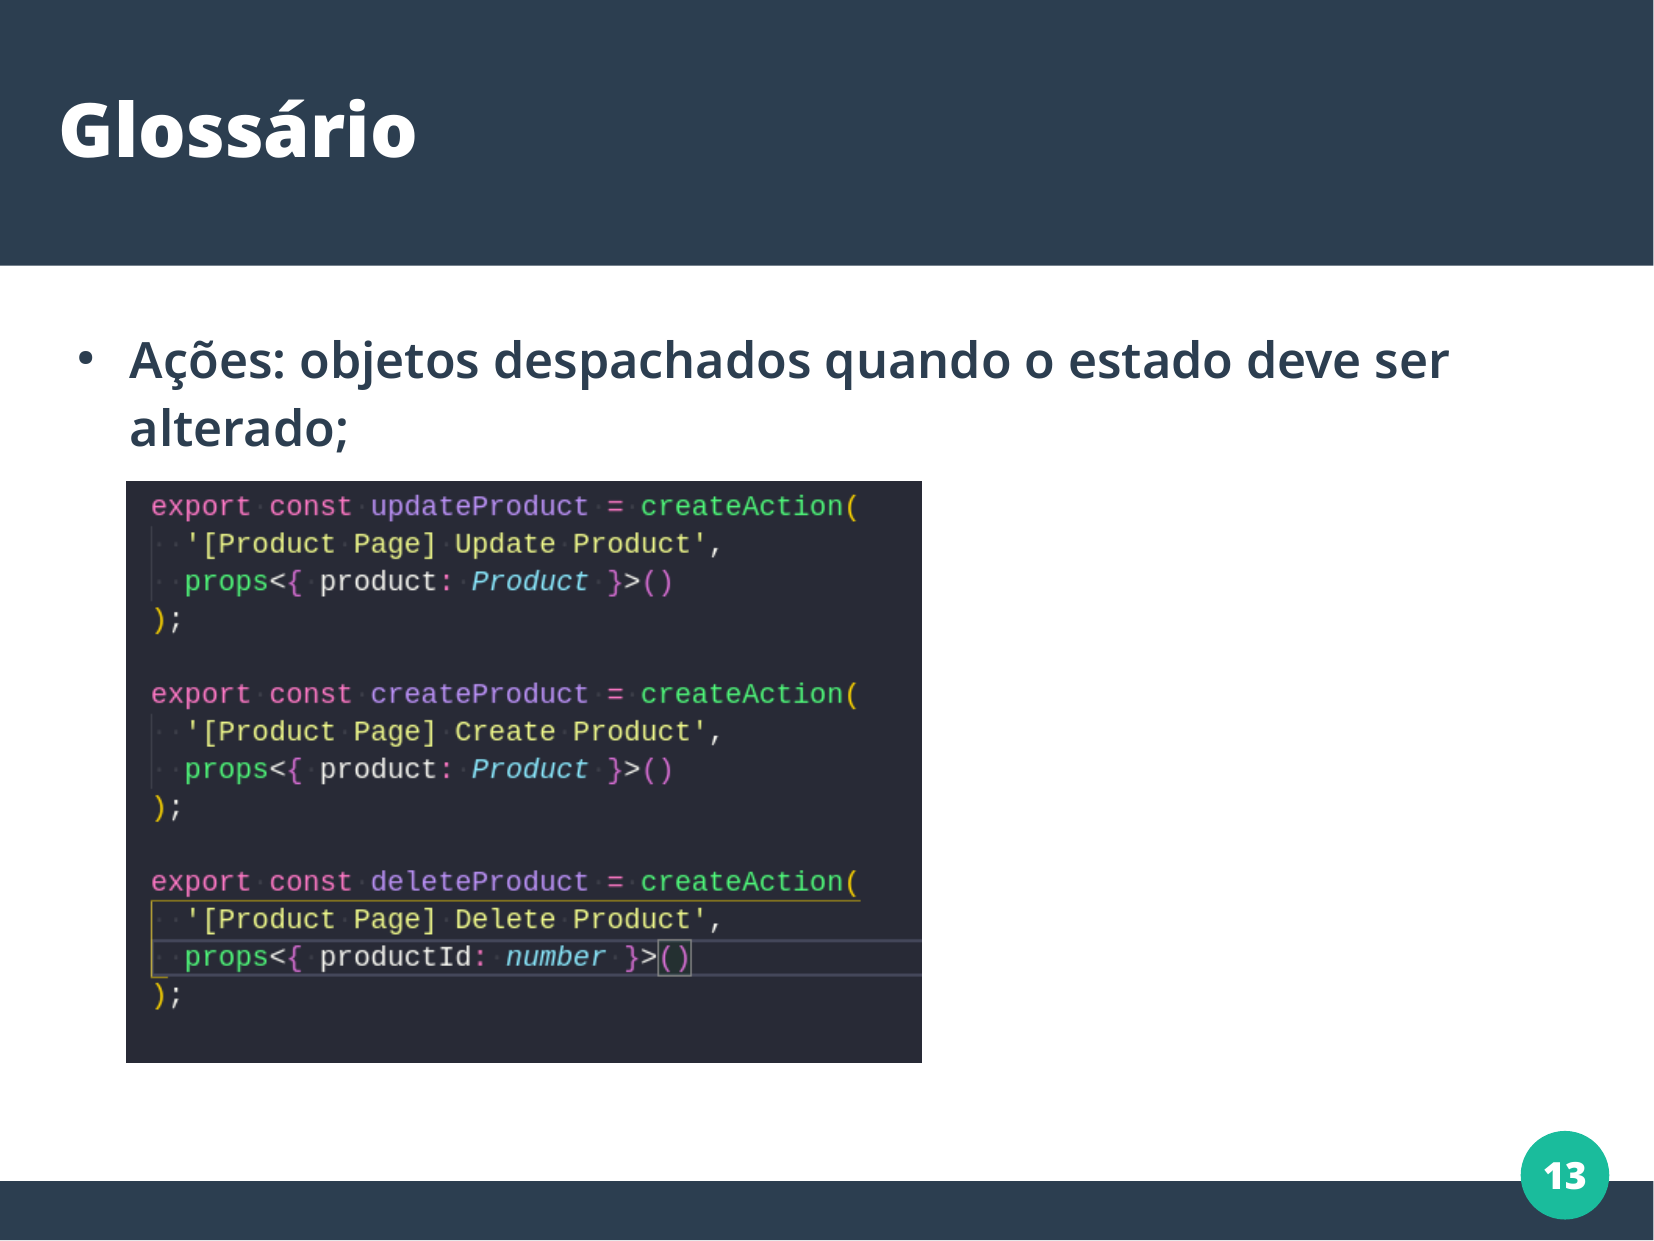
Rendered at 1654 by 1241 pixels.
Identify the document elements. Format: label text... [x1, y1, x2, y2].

picture [126, 481, 922, 1063]
title Glossário [59, 49, 1595, 207]
list Ações: objetos despachados quando o estado deve ser alterado; [59, 324, 1595, 1152]
